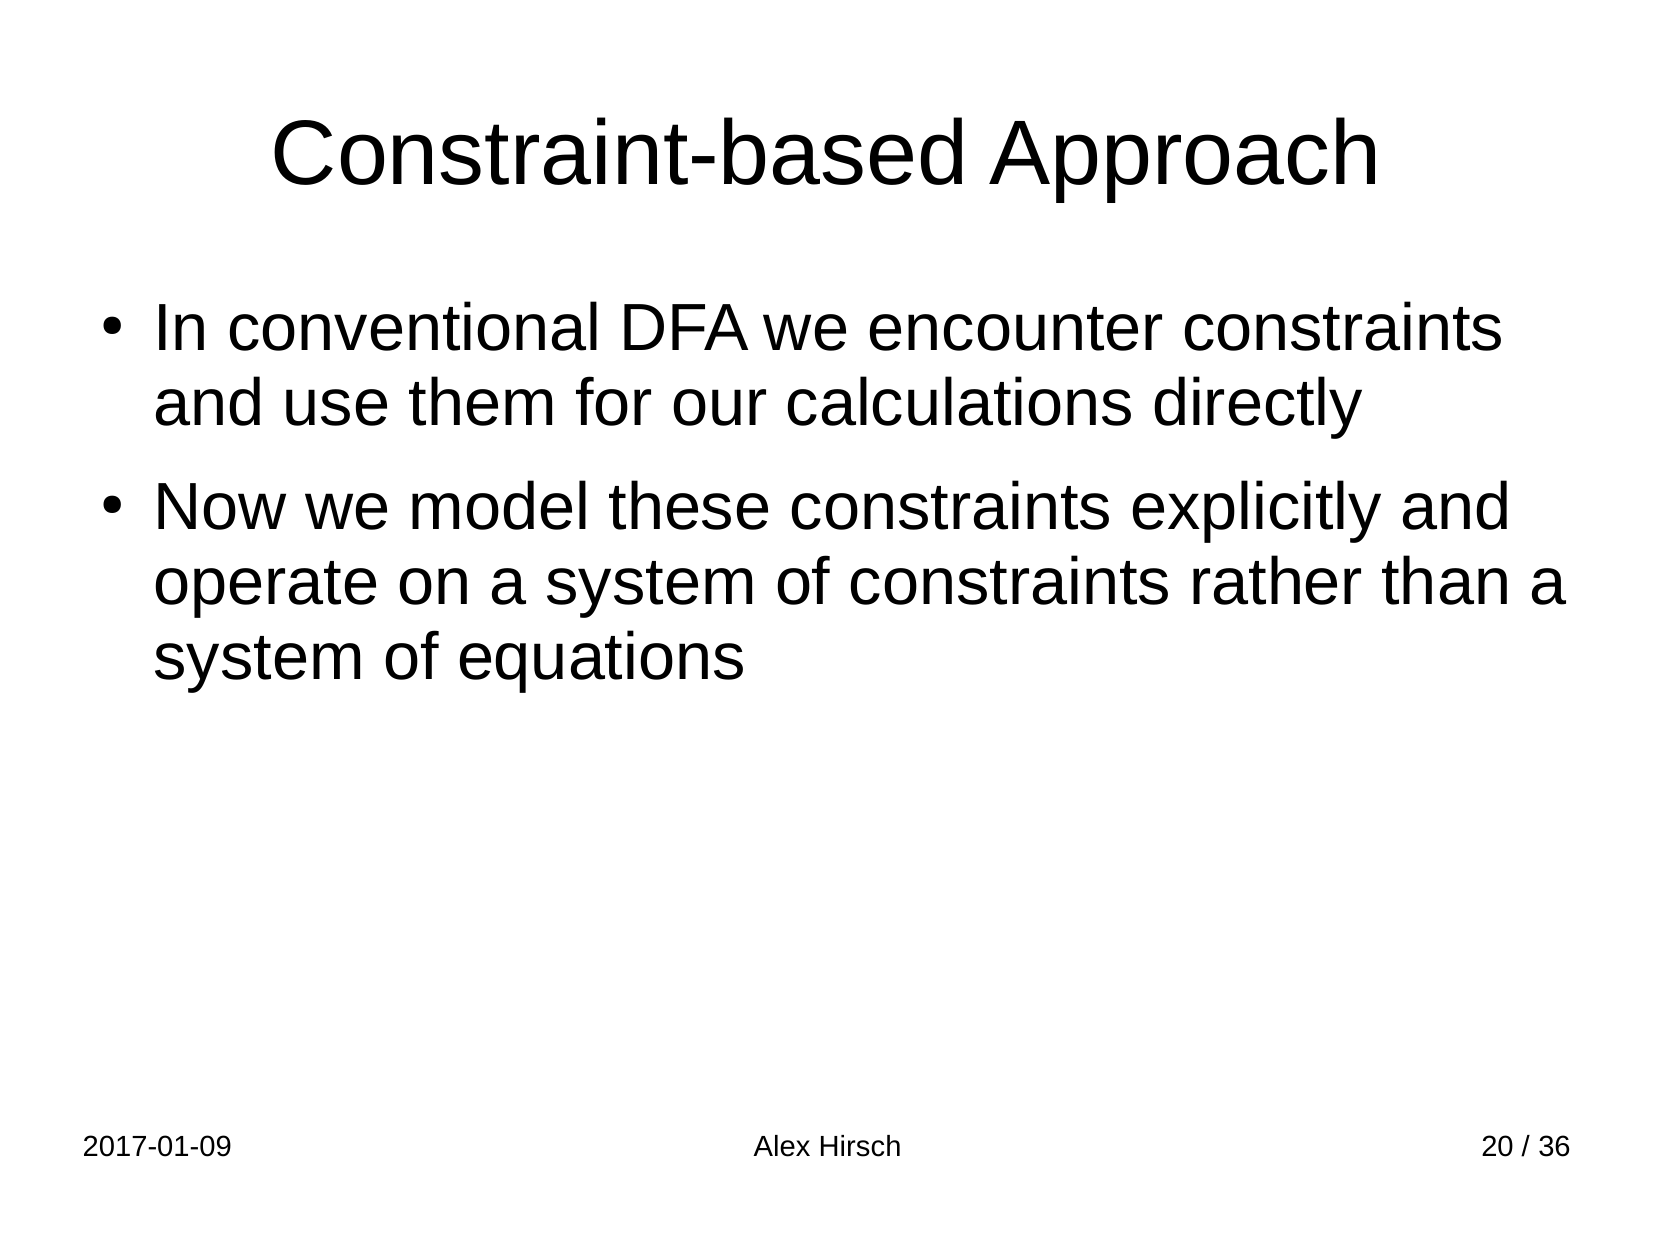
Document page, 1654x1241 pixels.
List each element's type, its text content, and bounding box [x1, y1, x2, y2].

list In conventional DFA we encounter constraints and use them for our calculations directly Now we model these constraints explicitly and operate on a system of constraints rather than a system of equations [82, 290, 1571, 1010]
title Constraint-based Approach [82, 49, 1571, 257]
